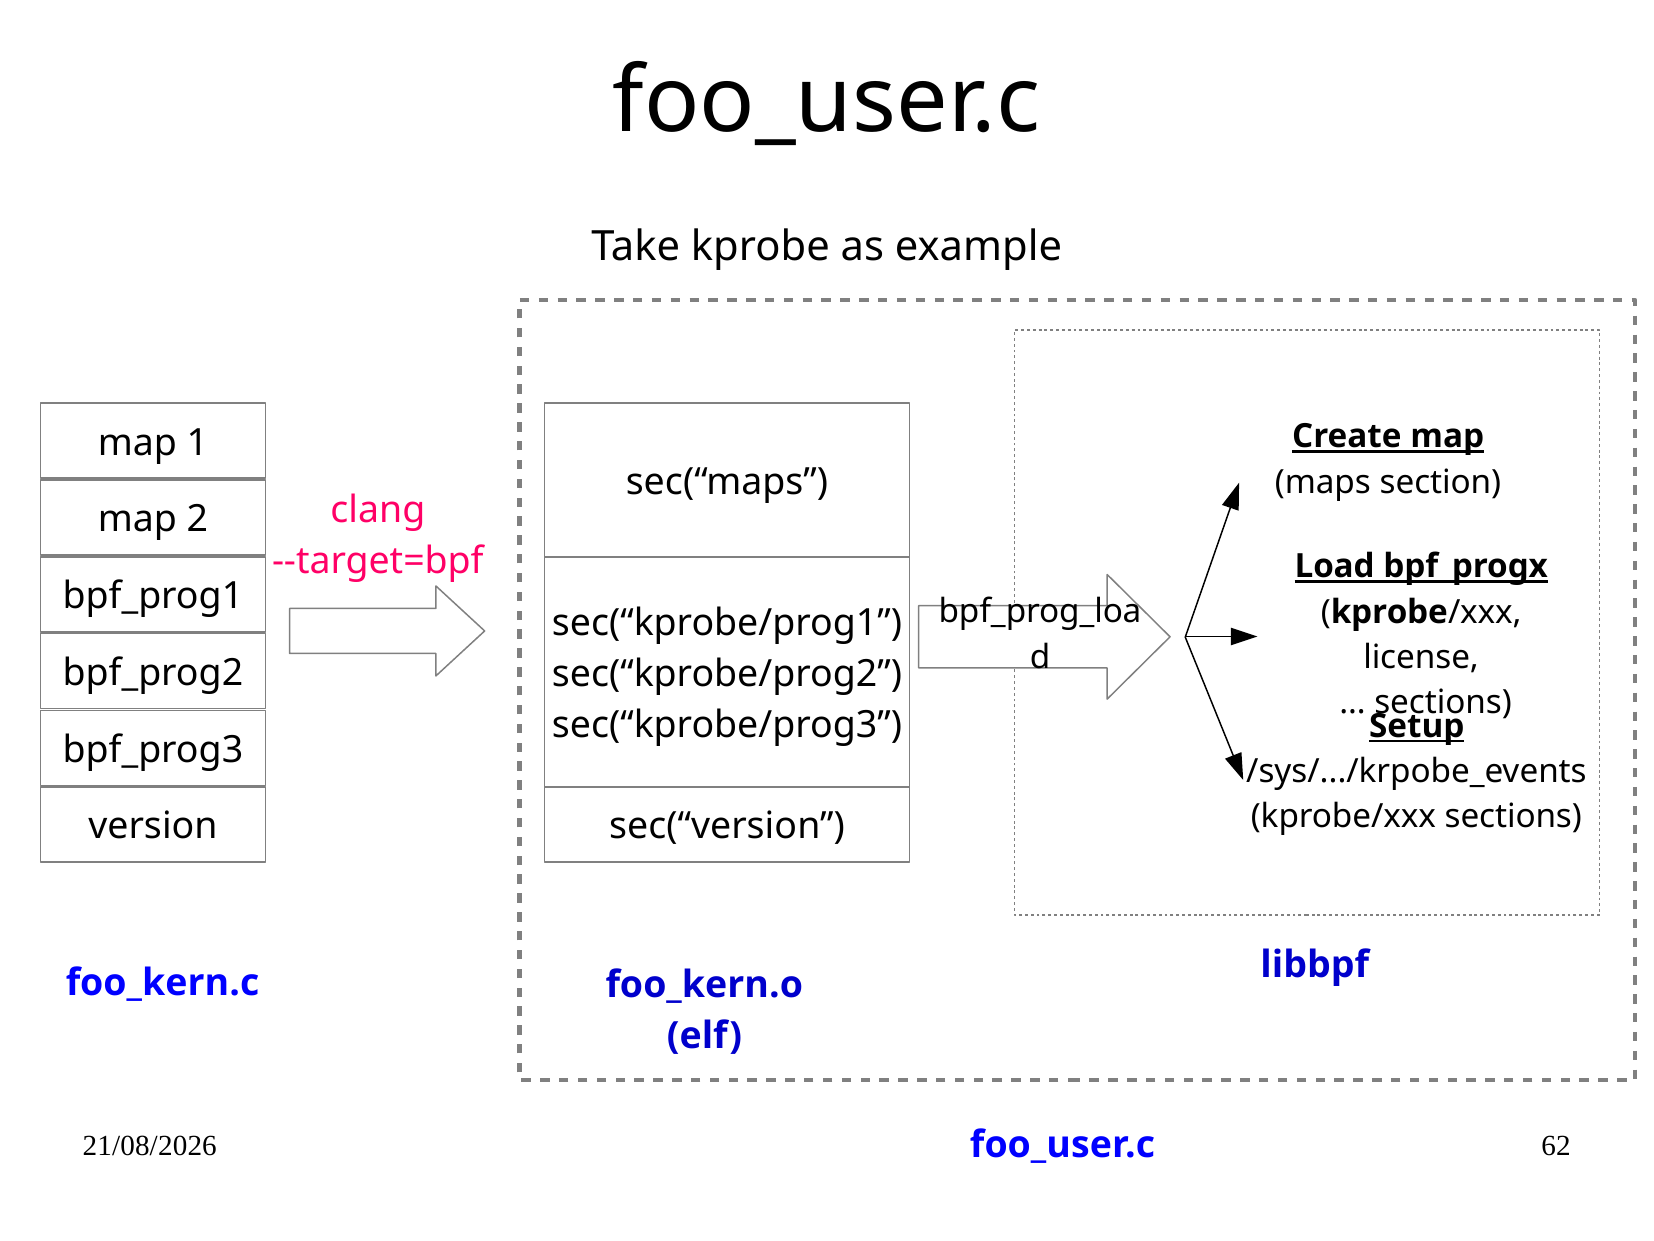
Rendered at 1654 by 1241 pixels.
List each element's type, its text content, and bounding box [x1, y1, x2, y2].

text_box sec(“maps”) [544, 403, 910, 556]
text_box foo_user.c [945, 1110, 1180, 1171]
text_box sec(“kprobe/prog1”) sec(“kprobe/prog2”) sec(“kprobe/prog3”) [544, 556, 910, 787]
text_box Load bpf_progx (kprobe/xxx, license, … sections) [1248, 534, 1595, 671]
text_box clang --target=bpf [252, 475, 504, 581]
text_box Setup /sys/.../krpobe_events (kprobe/xxx sections) [1221, 694, 1613, 831]
text_box sec(“version”) [544, 787, 910, 863]
text_box libbpf [1153, 930, 1476, 991]
text_box bpf_prog2 [40, 633, 266, 709]
text_box map 2 [40, 480, 252, 556]
text_box bpf_prog1 [40, 556, 266, 632]
text_box bpf_prog_load [913, 604, 1167, 661]
text_box [1047, 661, 1146, 700]
text_box Create map (maps section) [1227, 405, 1550, 501]
text_box foo_kern.c [45, 947, 280, 1008]
text_box [1107, 574, 1137, 604]
text_box bpf_prog3 [40, 710, 266, 786]
title foo_user.c Take kprobe as example [82, 47, 1571, 259]
text_box version [40, 787, 266, 863]
text_box map 1 [40, 403, 266, 479]
text_box [1034, 661, 1044, 666]
text_box foo_kern.o (elf) [573, 950, 836, 1056]
text_box [918, 661, 1035, 668]
